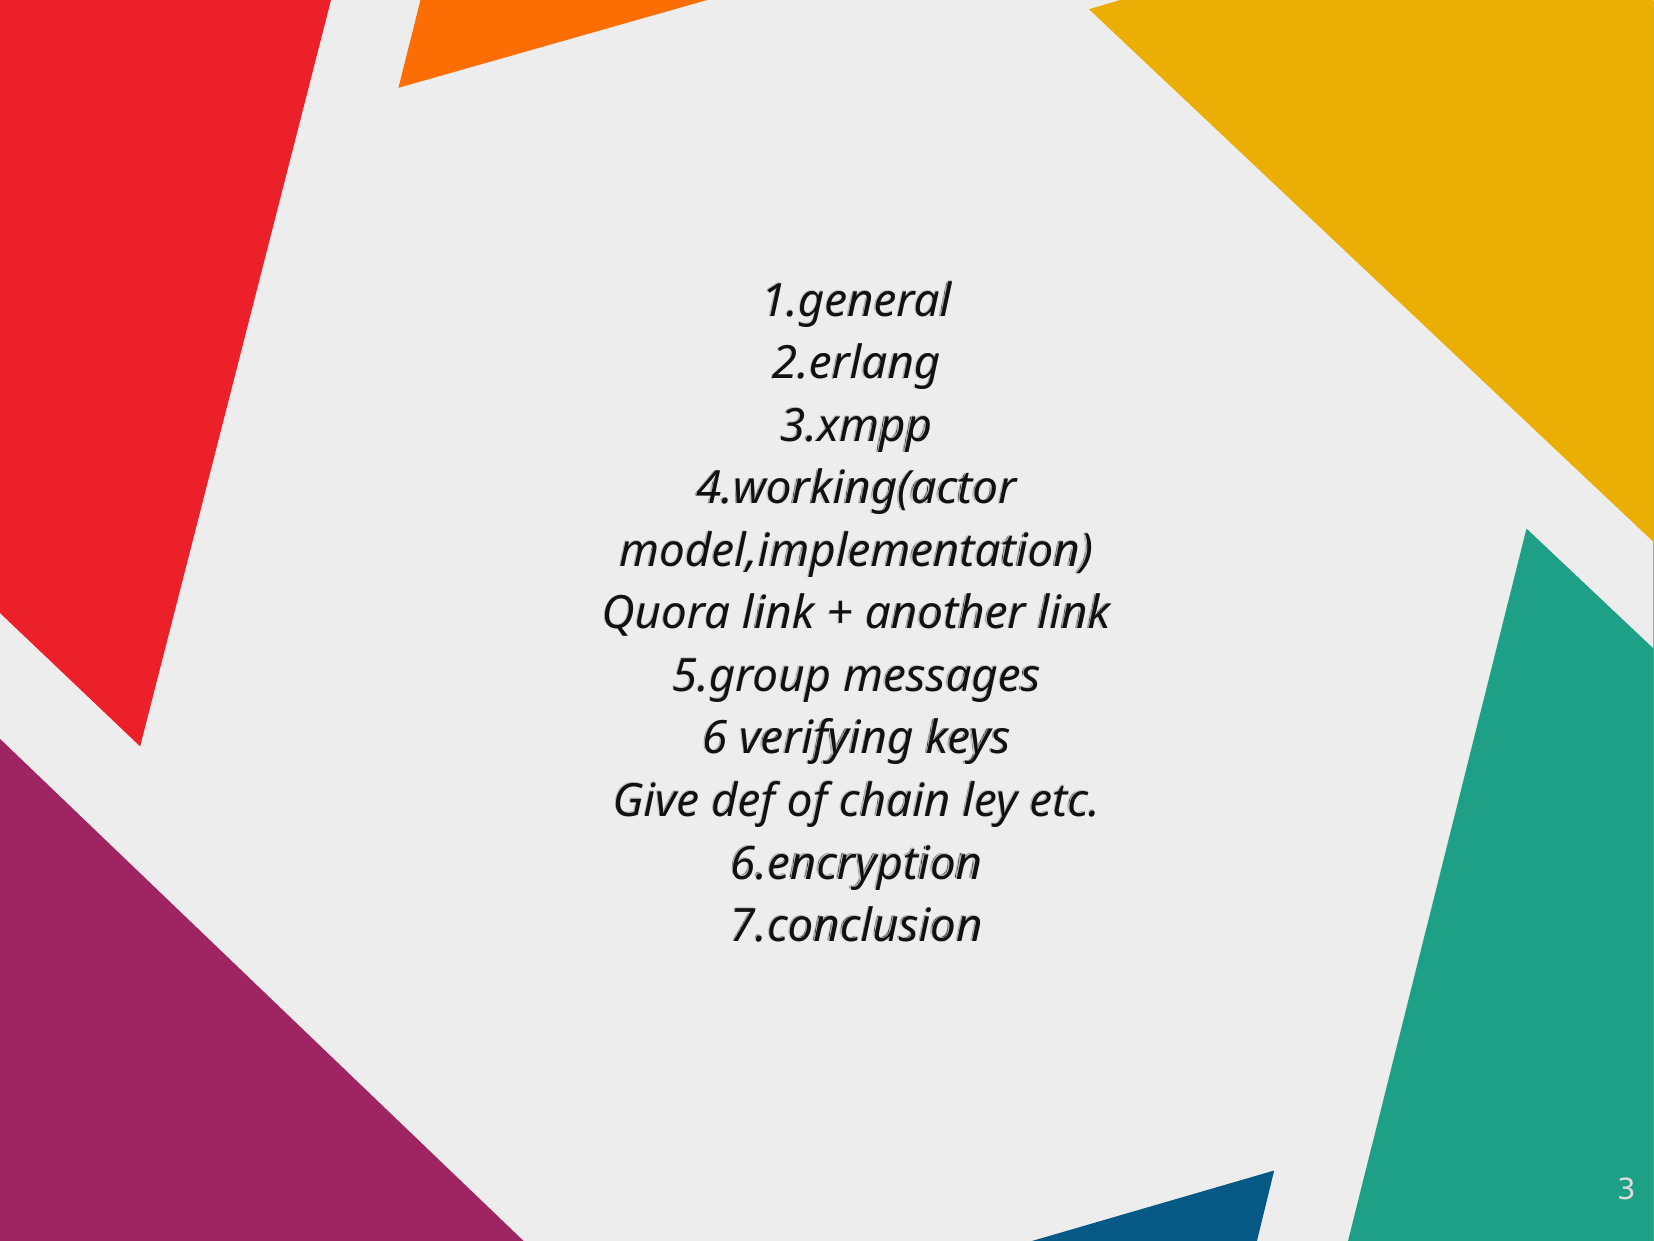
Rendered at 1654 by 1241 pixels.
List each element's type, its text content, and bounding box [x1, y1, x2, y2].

text_box 1.general 2.erlang 3.xmpp 4.working(actor model,implementation) Quora link + another link 5.group messages 6 verifying keys Give def of chain ley etc. 6.encryption 7.conclusion [484, 259, 1229, 779]
